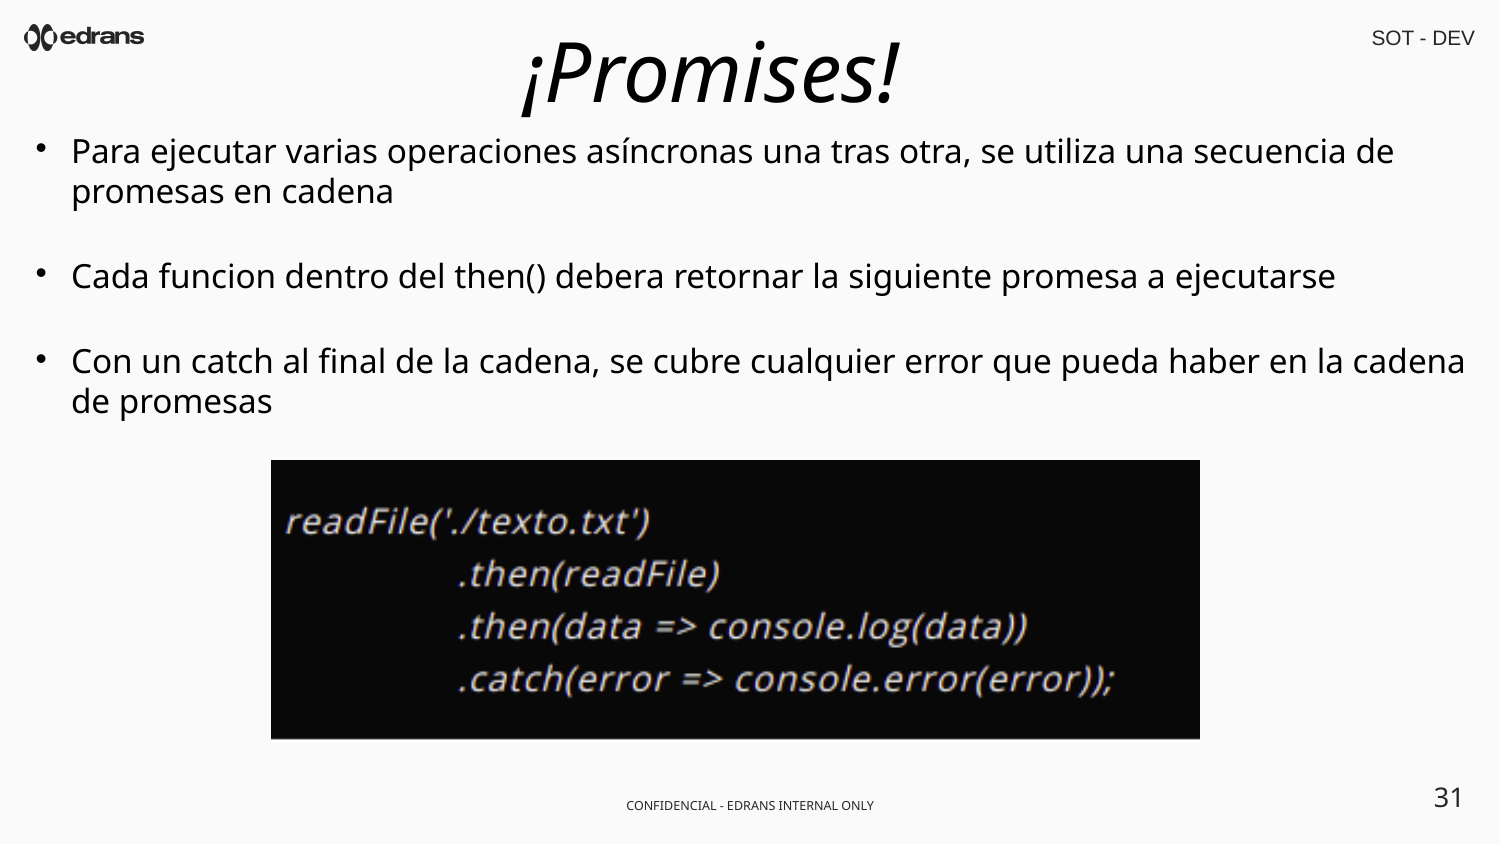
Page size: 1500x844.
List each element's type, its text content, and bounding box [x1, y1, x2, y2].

picture [24, 24, 144, 51]
slide_number <número> [1389, 764, 1480, 830]
text_box CONFIDENCIAL - EDRANS INTERNAL ONLY [613, 797, 887, 814]
text_box ¡Promises! [508, 11, 982, 124]
picture [271, 460, 1200, 742]
text_box SOT - DEV [1266, 24, 1475, 51]
text_box Para ejecutar varias operaciones asíncronas una tras otra, se utiliza una secuencia de promesas en cadena Cada funcion dentro del then() debera retornar la siguiente promesa a ejecutarse Con un catch al final de la cadena, se cubre cualquier error que pueda haber en la cadena de promesas [35, 129, 1500, 503]
